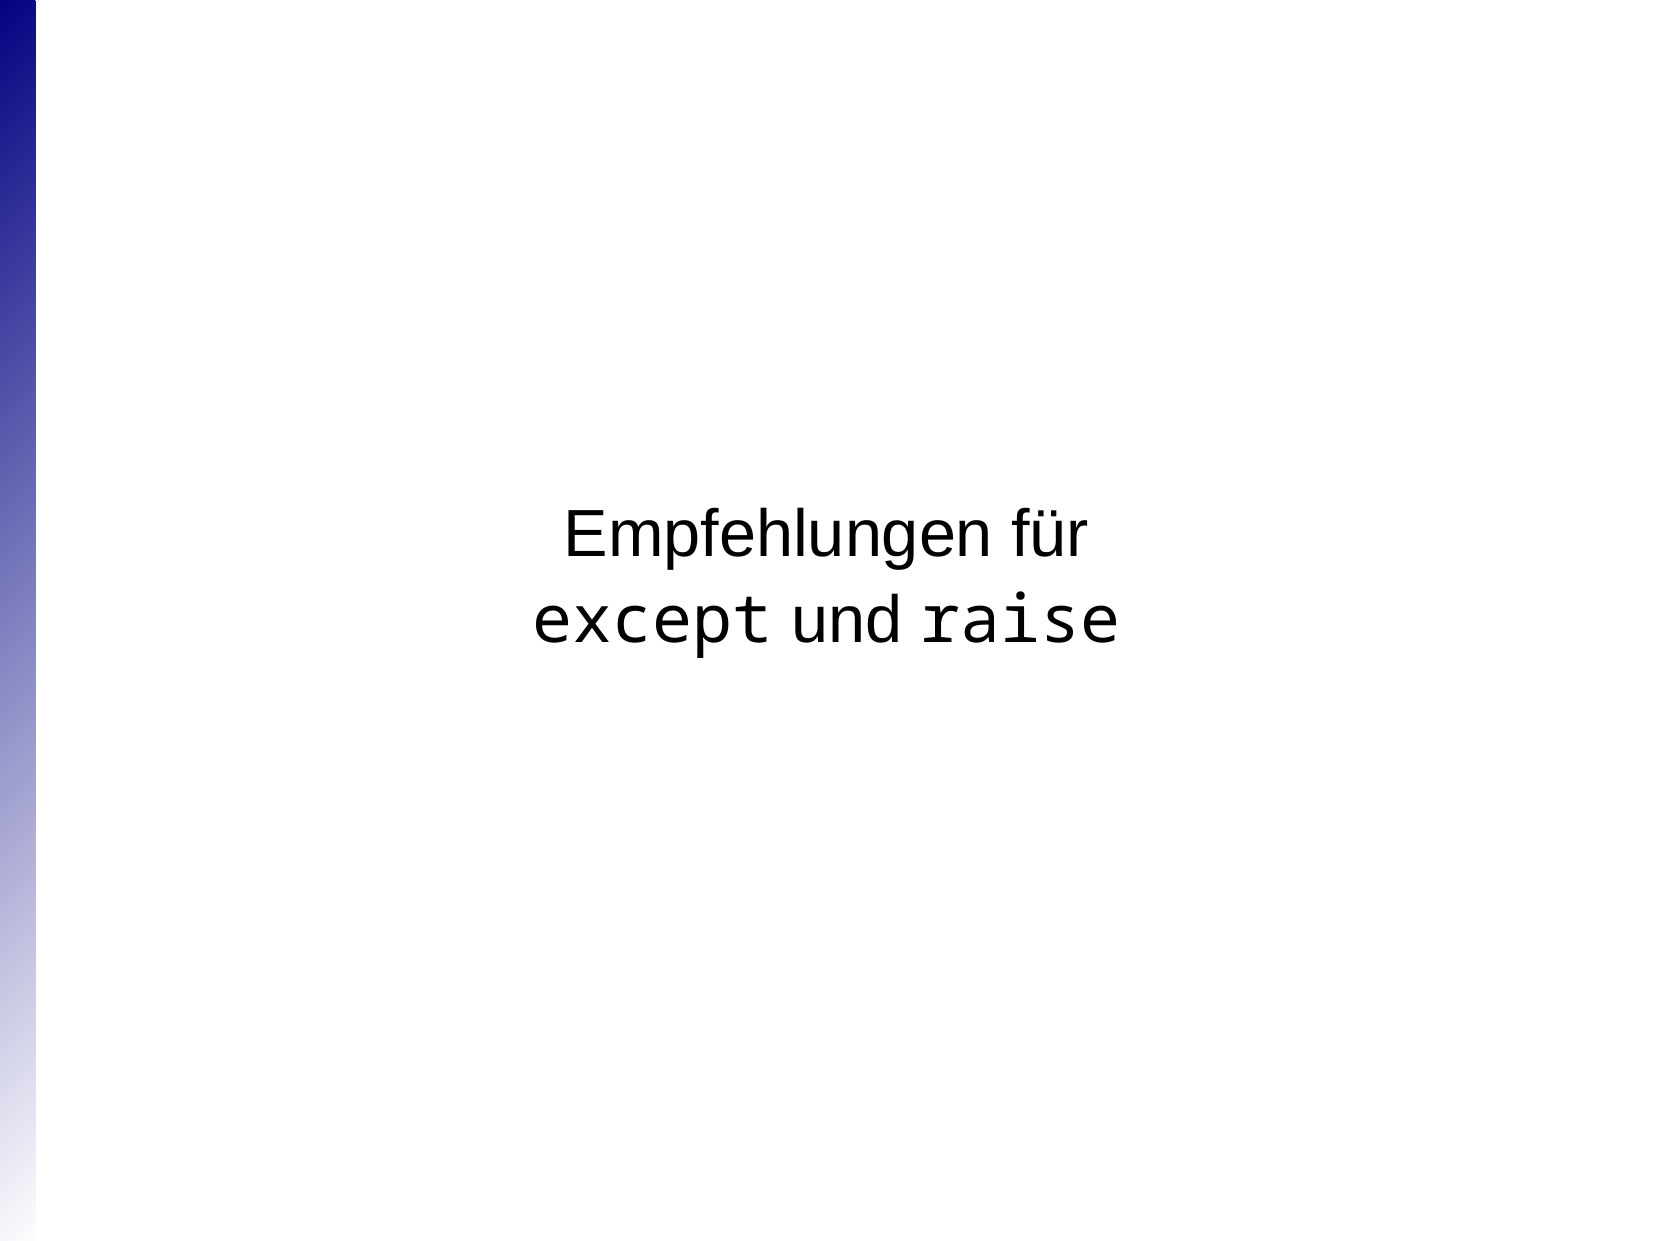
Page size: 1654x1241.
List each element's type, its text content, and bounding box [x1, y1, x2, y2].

subtitle Empfehlungen für except und raise [82, 49, 1571, 1109]
